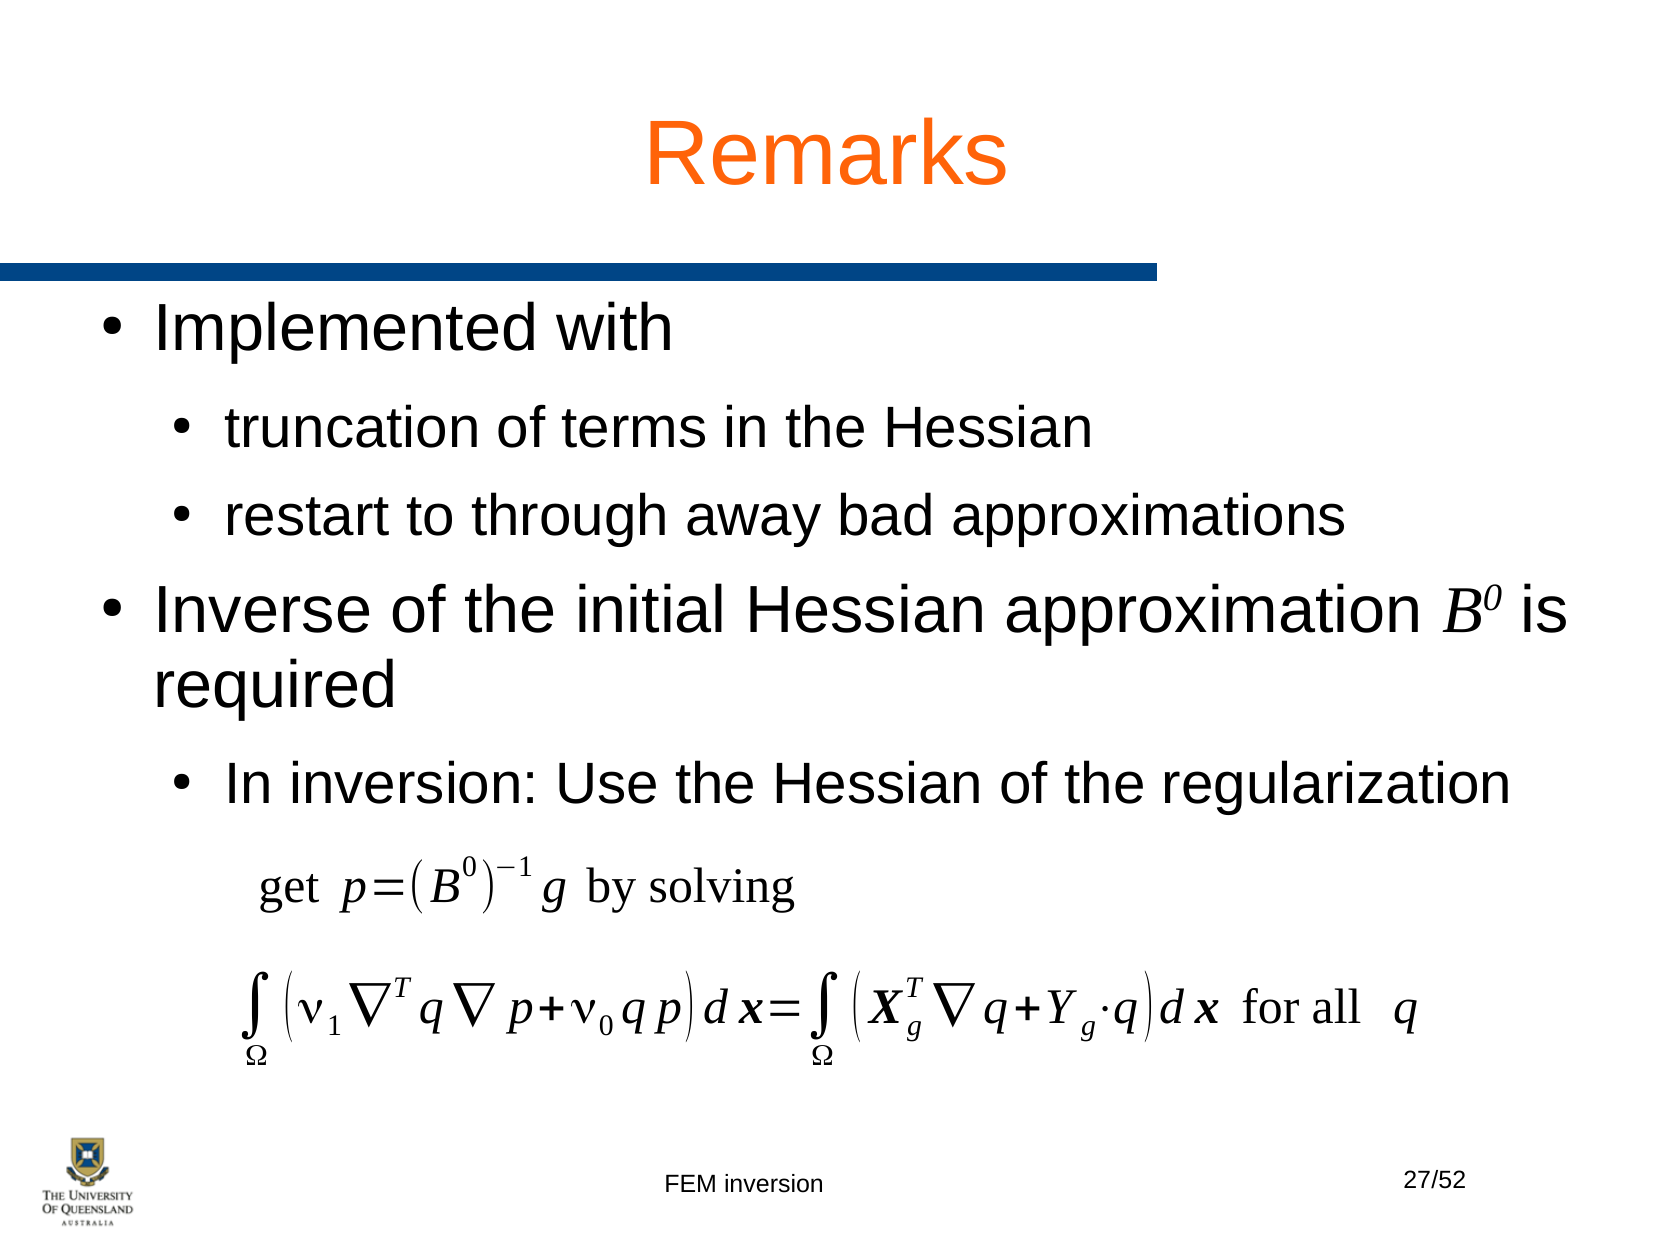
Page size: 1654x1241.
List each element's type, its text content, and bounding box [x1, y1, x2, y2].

list Implemented with truncation of terms in the Hessian restart to through away bad approximations Inverse of the initial Hessian approximation B0 is required In inversion: Use the Hessian of the regularization [82, 290, 1571, 1010]
picture [35, 1133, 142, 1235]
chart [238, 850, 815, 917]
title Remarks [82, 49, 1571, 257]
chart [229, 967, 1425, 1068]
